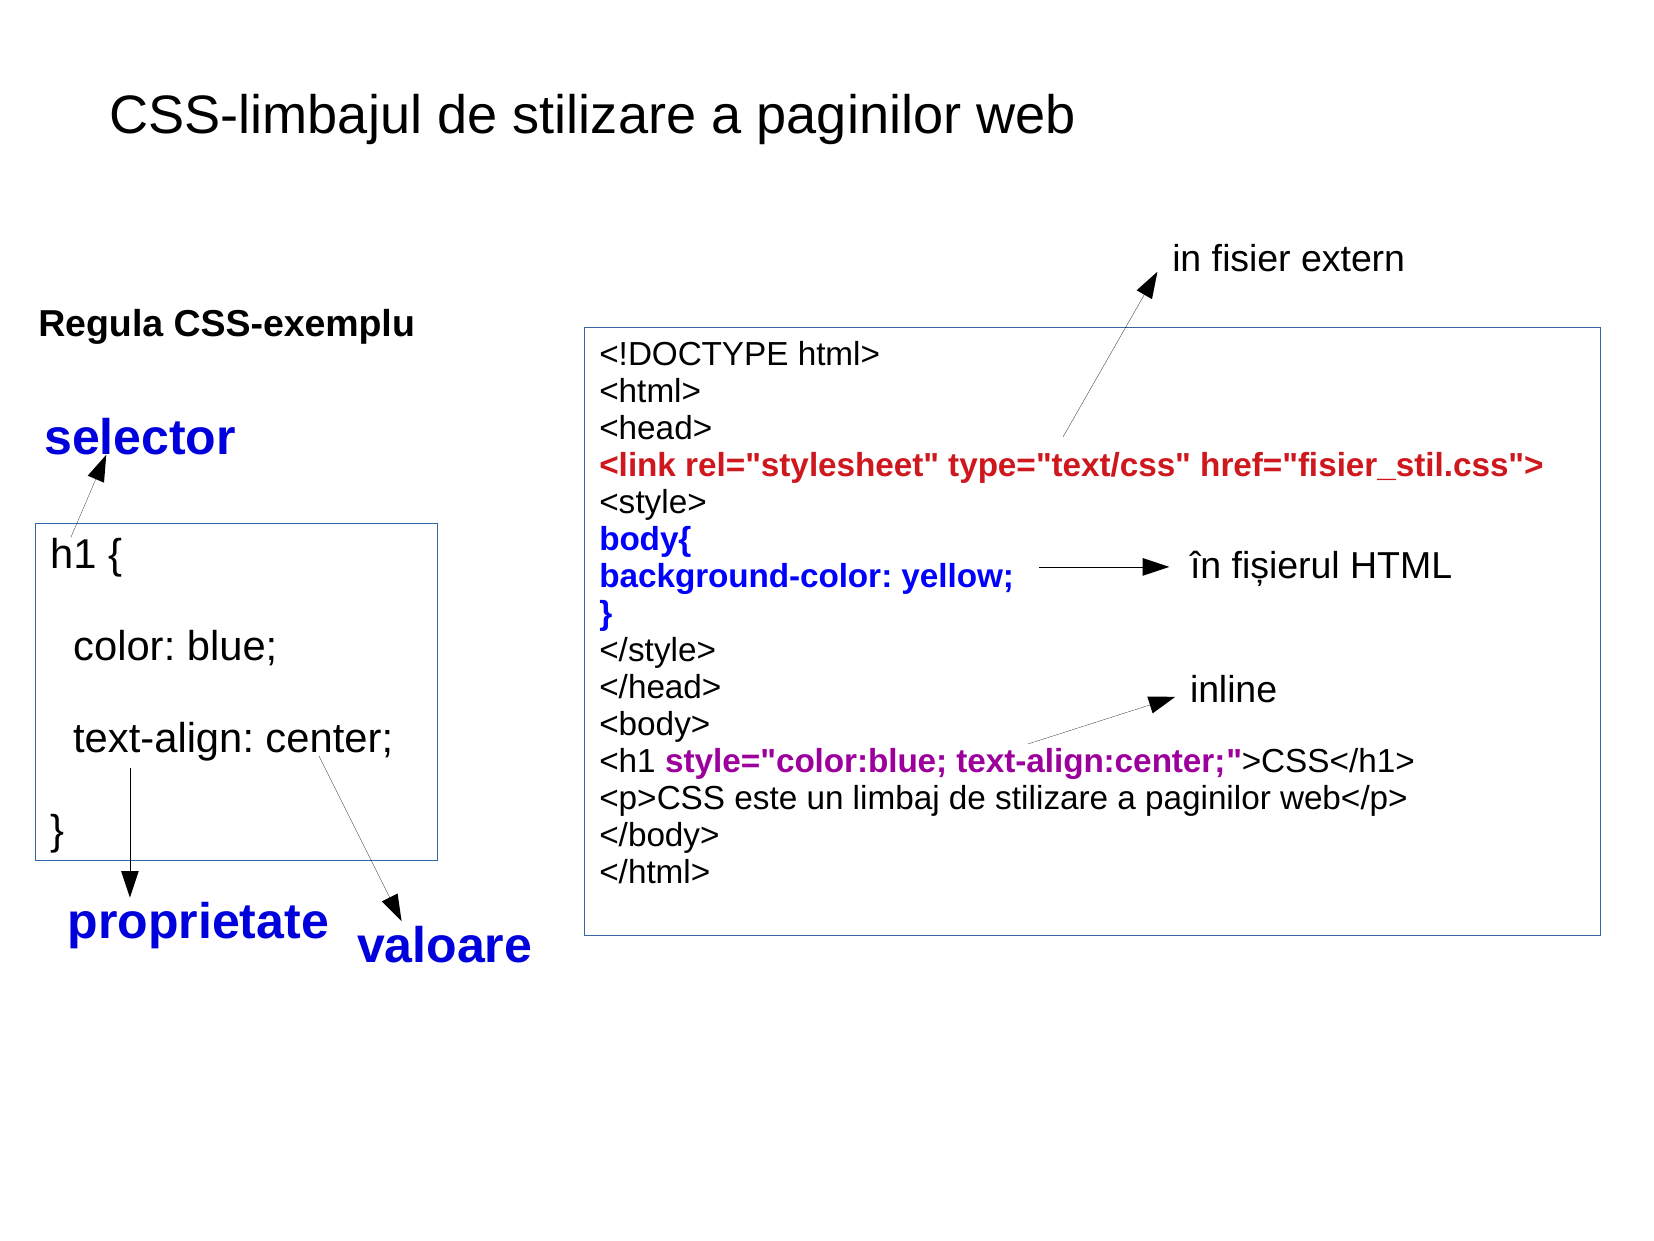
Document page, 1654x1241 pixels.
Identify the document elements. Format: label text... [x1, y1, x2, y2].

text_box inline [1175, 661, 1303, 719]
text_box CSS-limbajul de stilizare a paginilor web [94, 76, 1380, 153]
text_box selector [29, 401, 251, 473]
text_box h1 { color: blue; text-align: center; } [35, 523, 438, 861]
text_box <!DOCTYPE html> <html> <head> <link rel="stylesheet" type="text/css" href="fisier_stil.css"> <style> body{ background-color: yellow; } </style> </head> <body> <h1 style="color:blue; text-align:center;">CSS</h1> <p>CSS este un limbaj de stilizare a paginilor web</p> </body> </html> [584, 327, 1601, 936]
text_box Regula CSS-exemplu [23, 295, 431, 353]
text_box proprietate [53, 885, 345, 957]
text_box în fișierul HTML [1175, 537, 1477, 595]
text_box valoare [342, 909, 548, 981]
text_box in fisier extern [1157, 230, 1421, 288]
